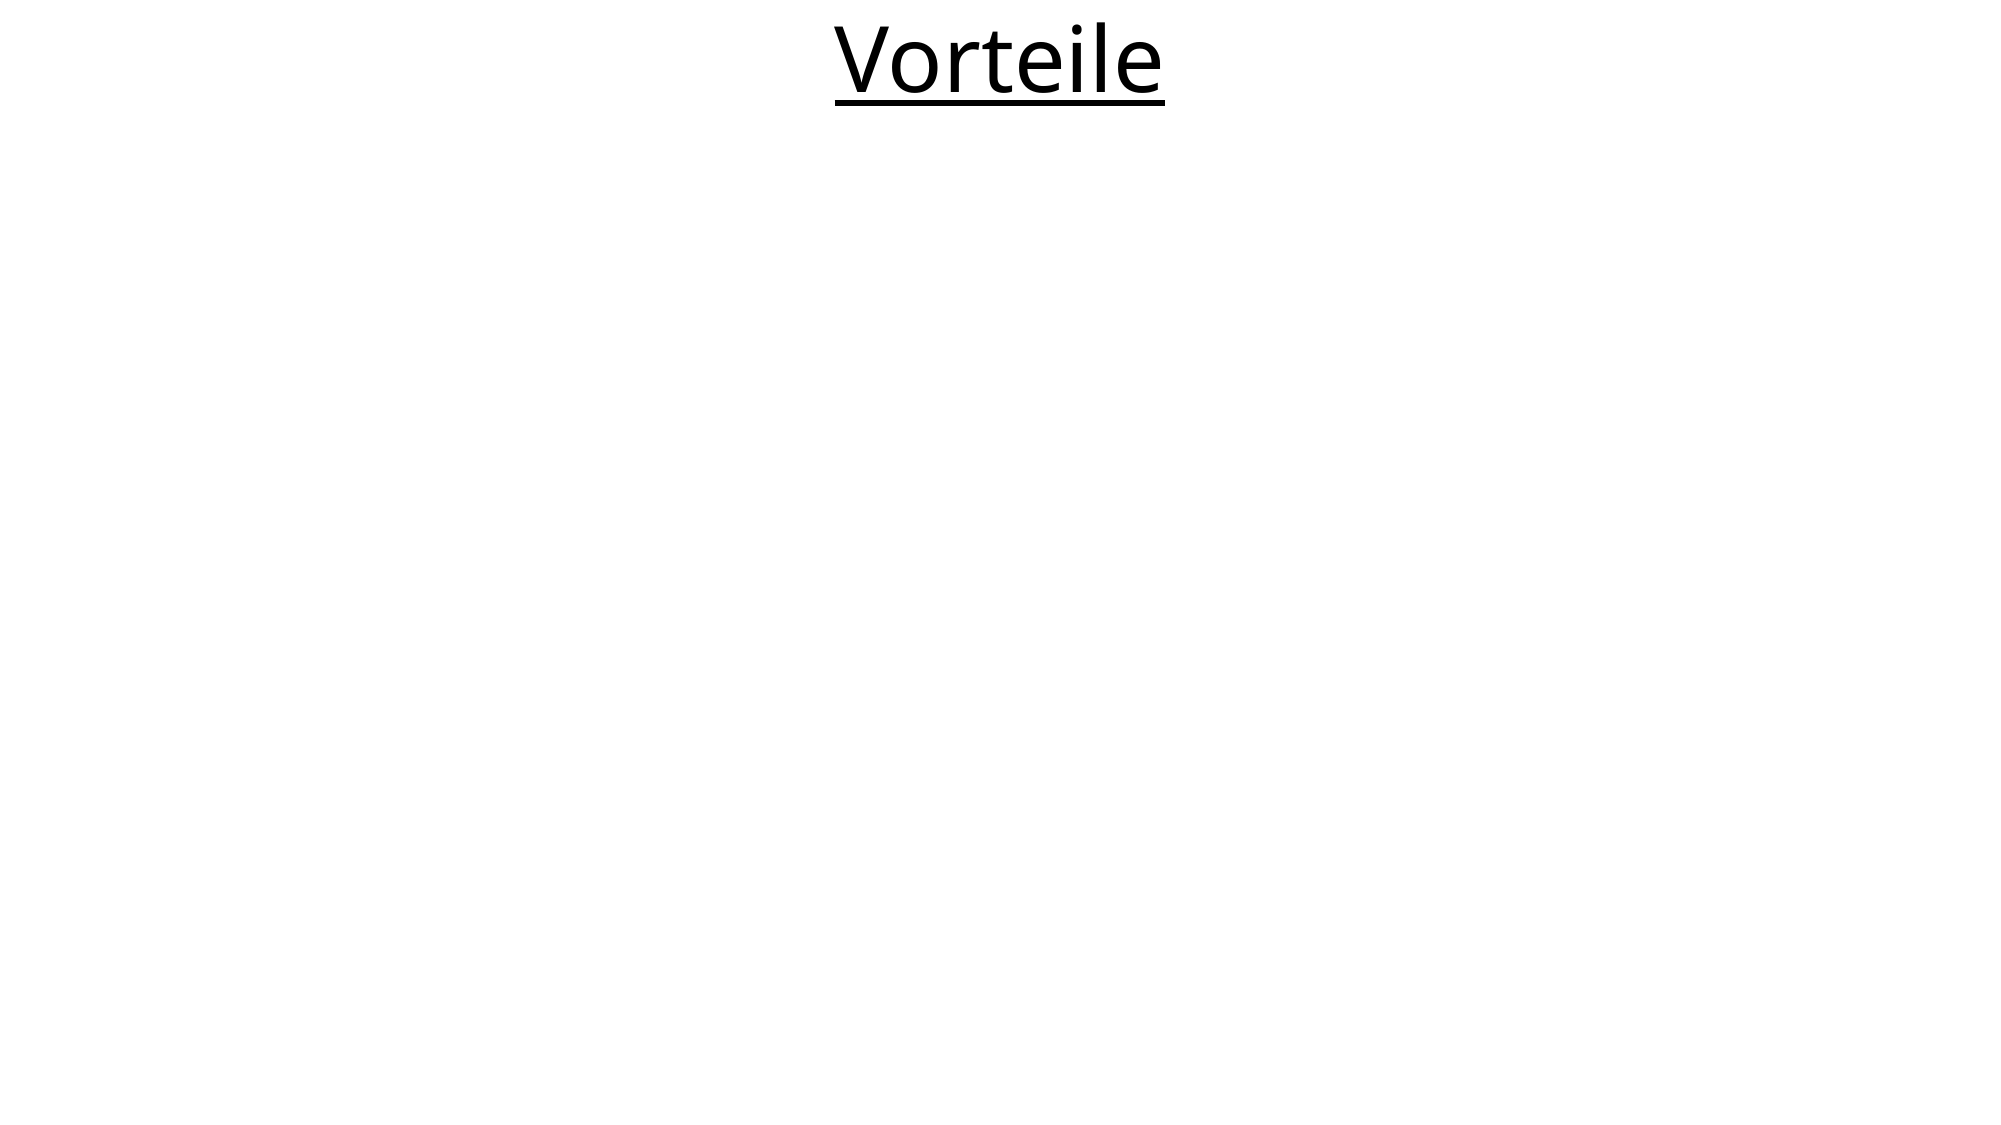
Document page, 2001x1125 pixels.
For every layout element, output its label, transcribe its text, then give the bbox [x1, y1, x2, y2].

title Vorteile [137, 0, 1863, 173]
